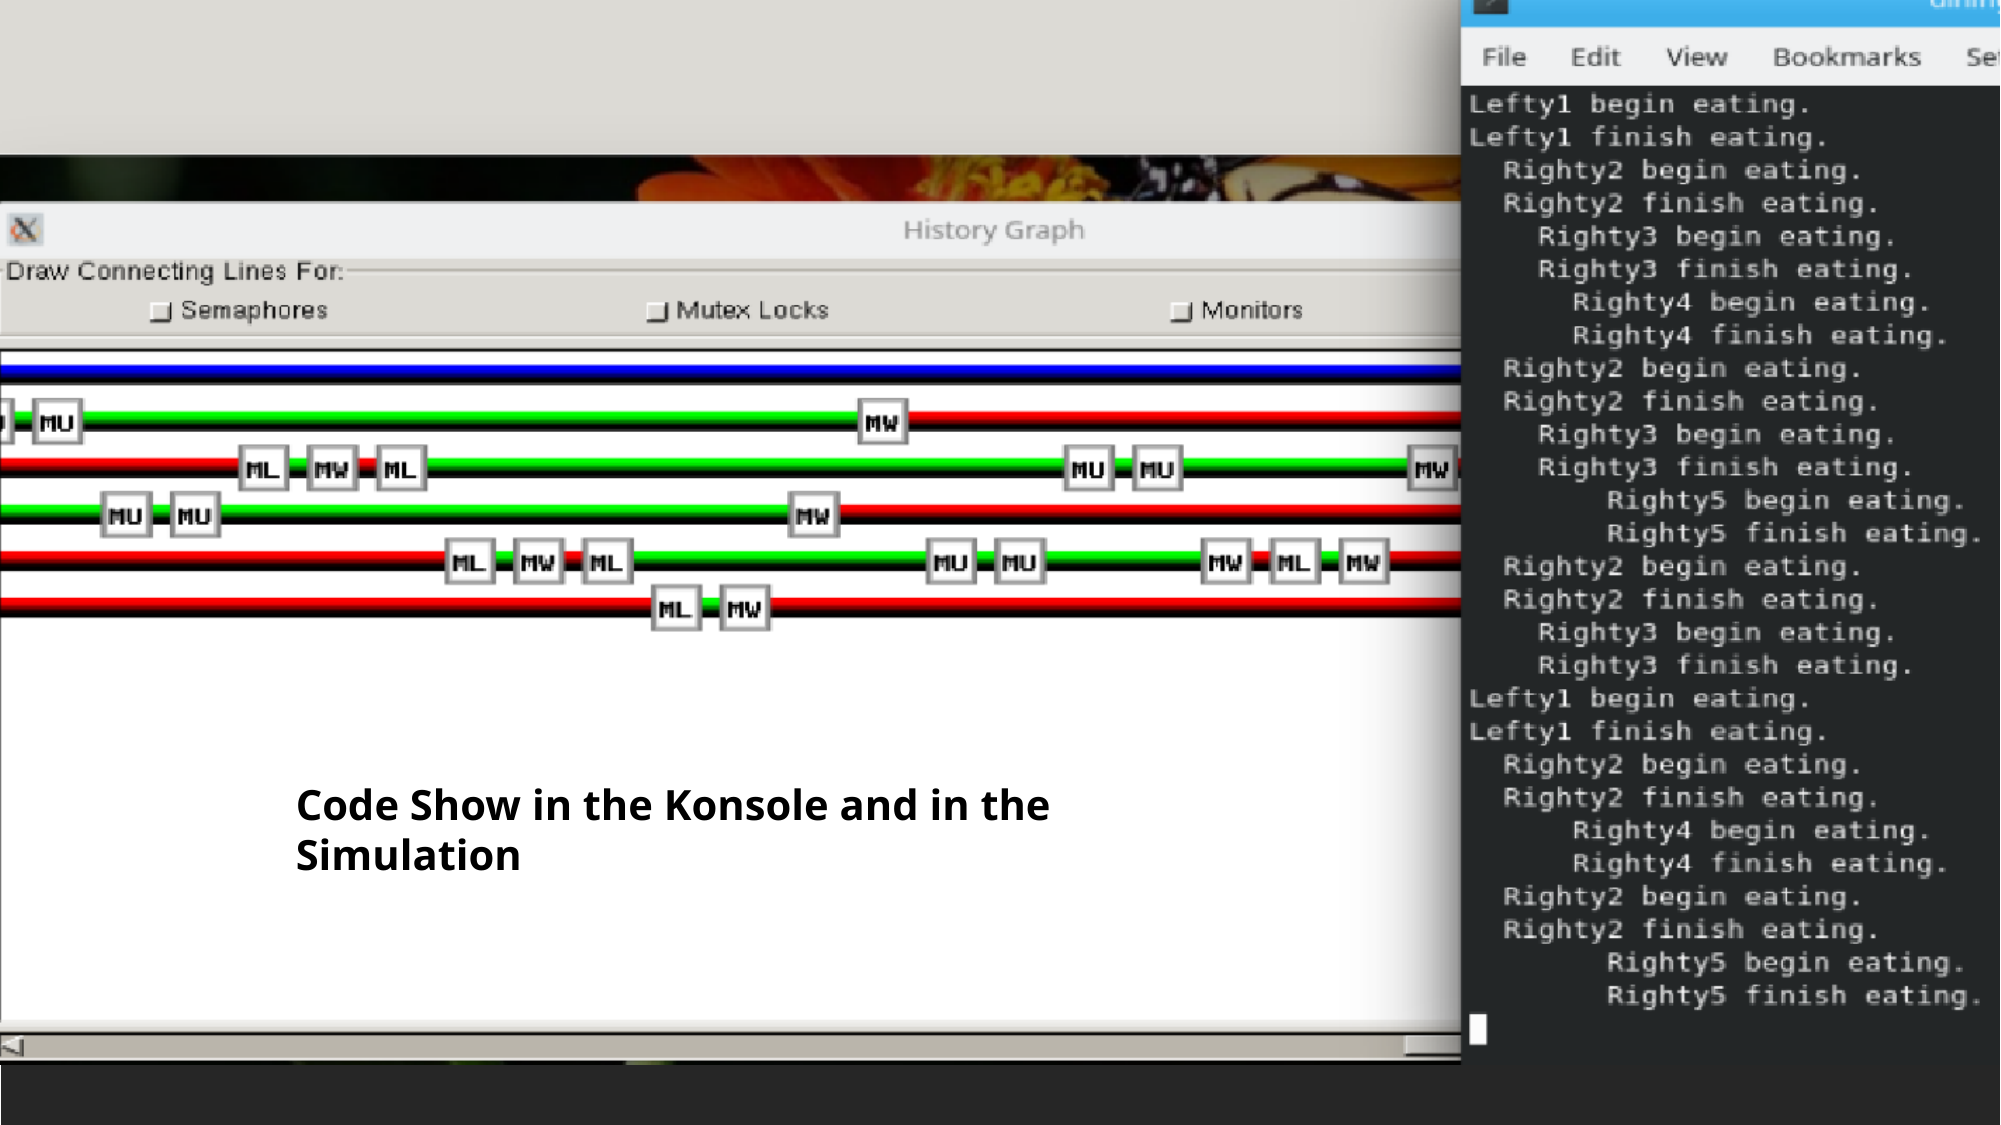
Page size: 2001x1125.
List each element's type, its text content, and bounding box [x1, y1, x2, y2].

picture [0, 0, 2000, 1065]
text_box Code Show in the Konsole and in the Simulation [280, 771, 1201, 838]
